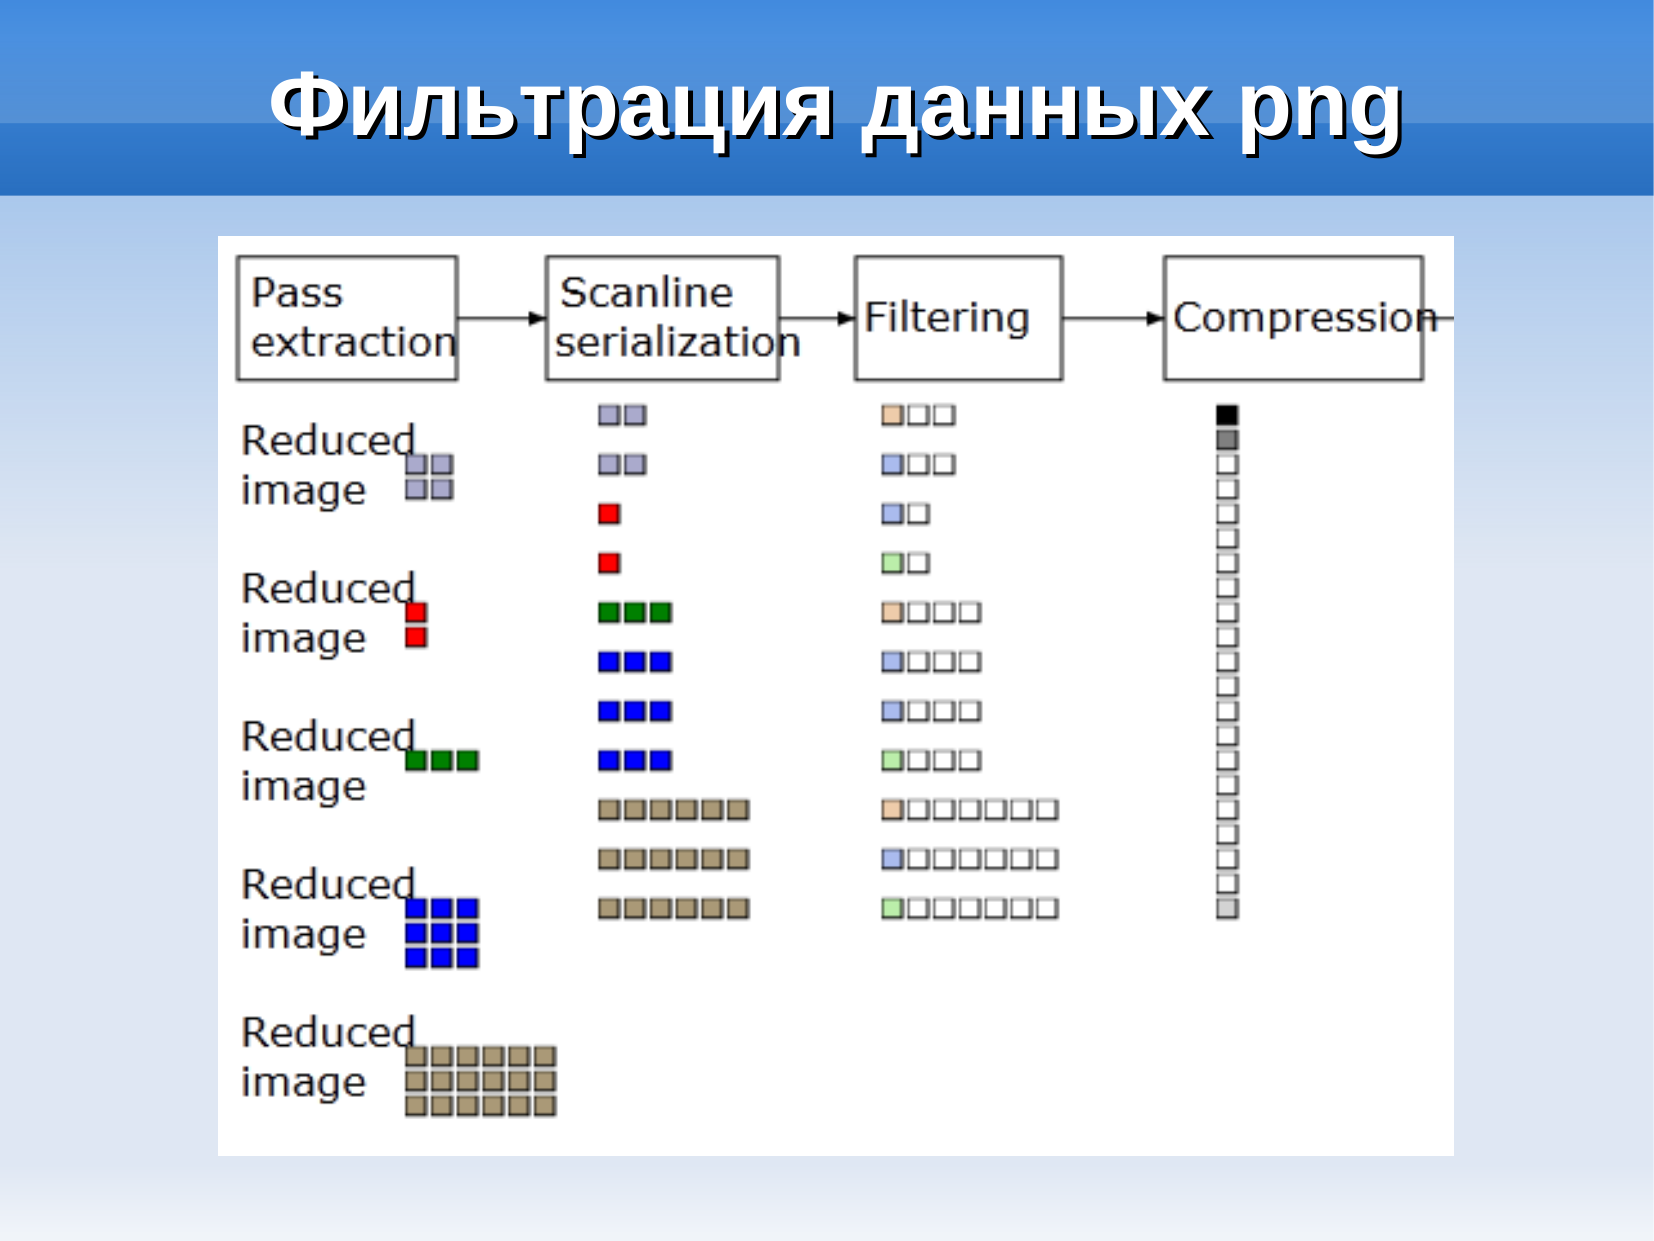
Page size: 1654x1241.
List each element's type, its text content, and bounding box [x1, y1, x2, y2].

picture [0, 0, 1654, 1241]
title Фильтрация данных png [76, 0, 1565, 208]
